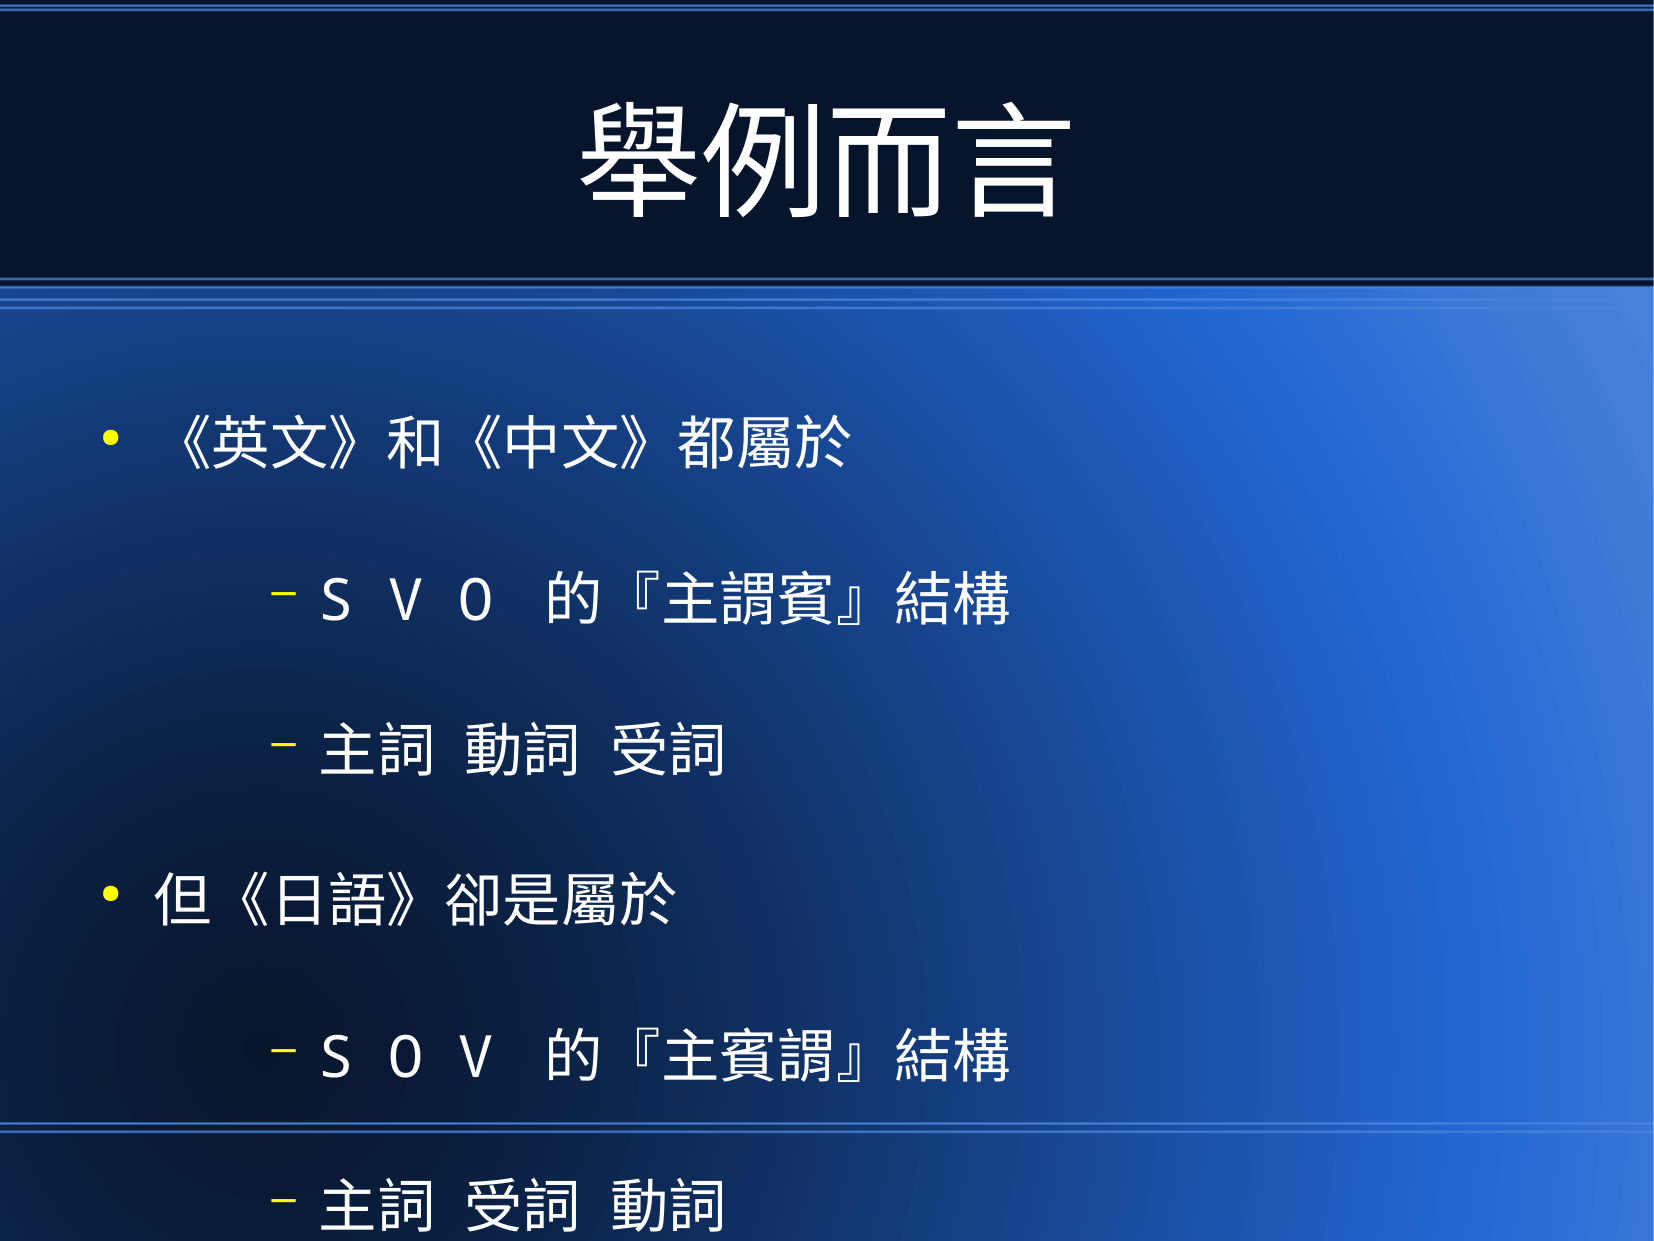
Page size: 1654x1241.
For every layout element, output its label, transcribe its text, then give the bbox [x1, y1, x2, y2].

title 舉例而言 [82, 49, 1571, 257]
picture [0, 0, 1654, 1241]
list 《英文》和《中文》都屬於 S V O 的『主謂賓』結構 主詞 動詞 受詞 但《日語》卻是屬於 S O V 的『主賓謂』結構 主詞 受詞 動詞 [82, 355, 1571, 1241]
